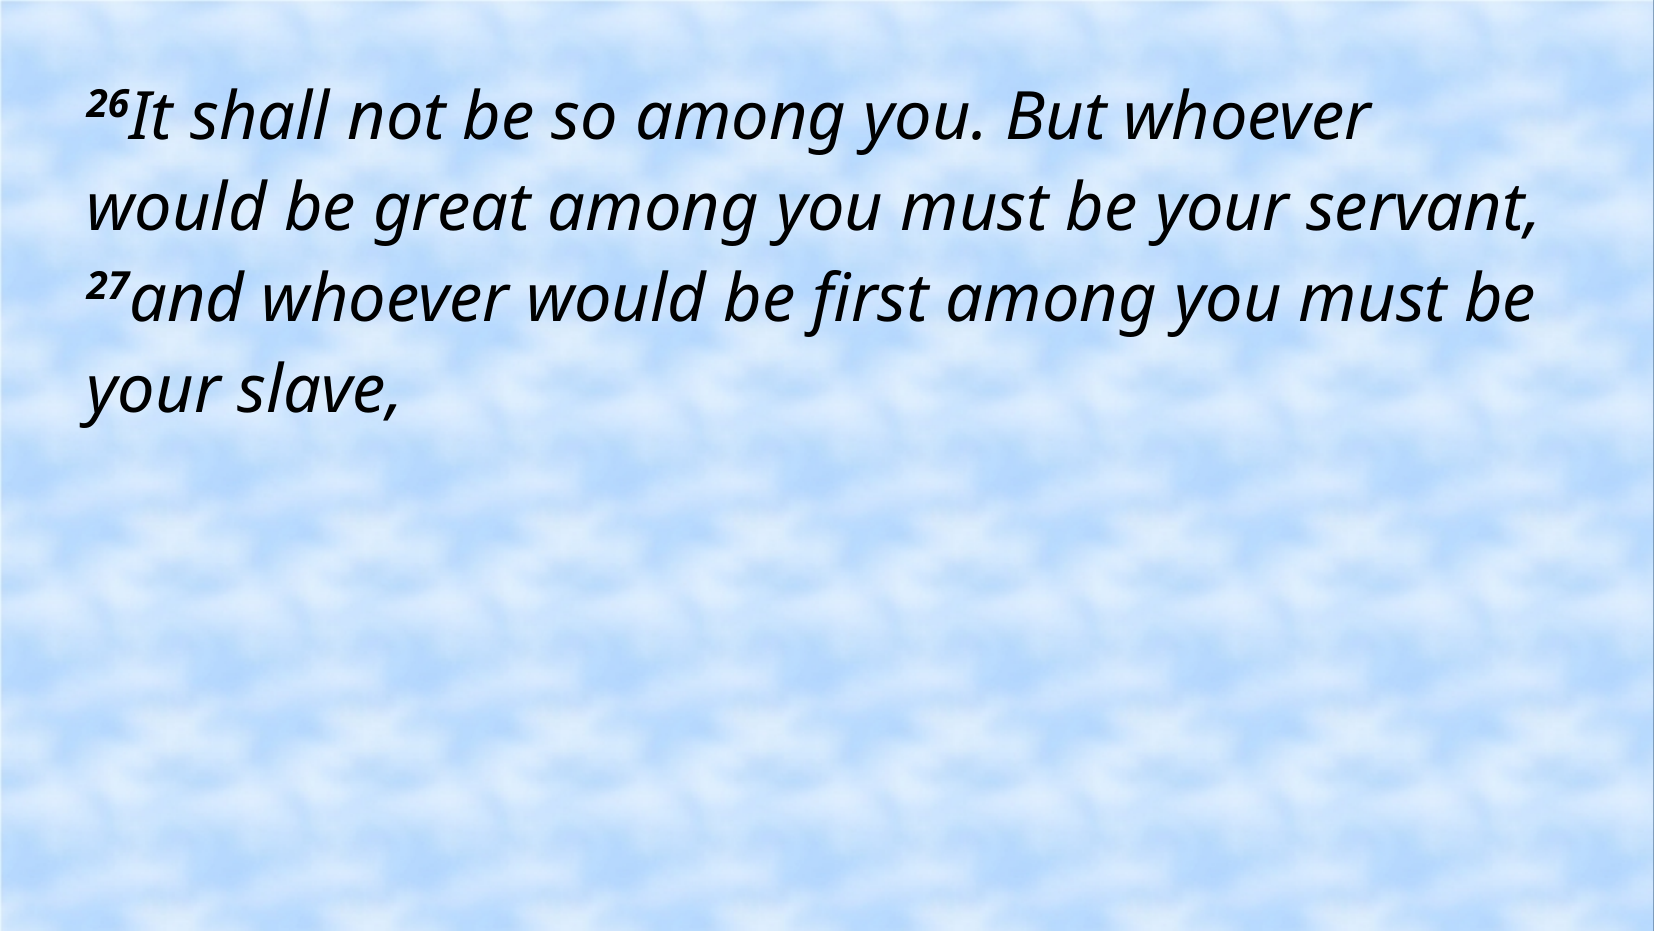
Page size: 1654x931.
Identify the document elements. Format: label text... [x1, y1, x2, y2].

picture [0, 0, 1654, 931]
text_box 26It shall not be so among you. But whoever would be great among you must be your servant, 27and whoever would be first among you must be your slave, [71, 61, 1562, 451]
